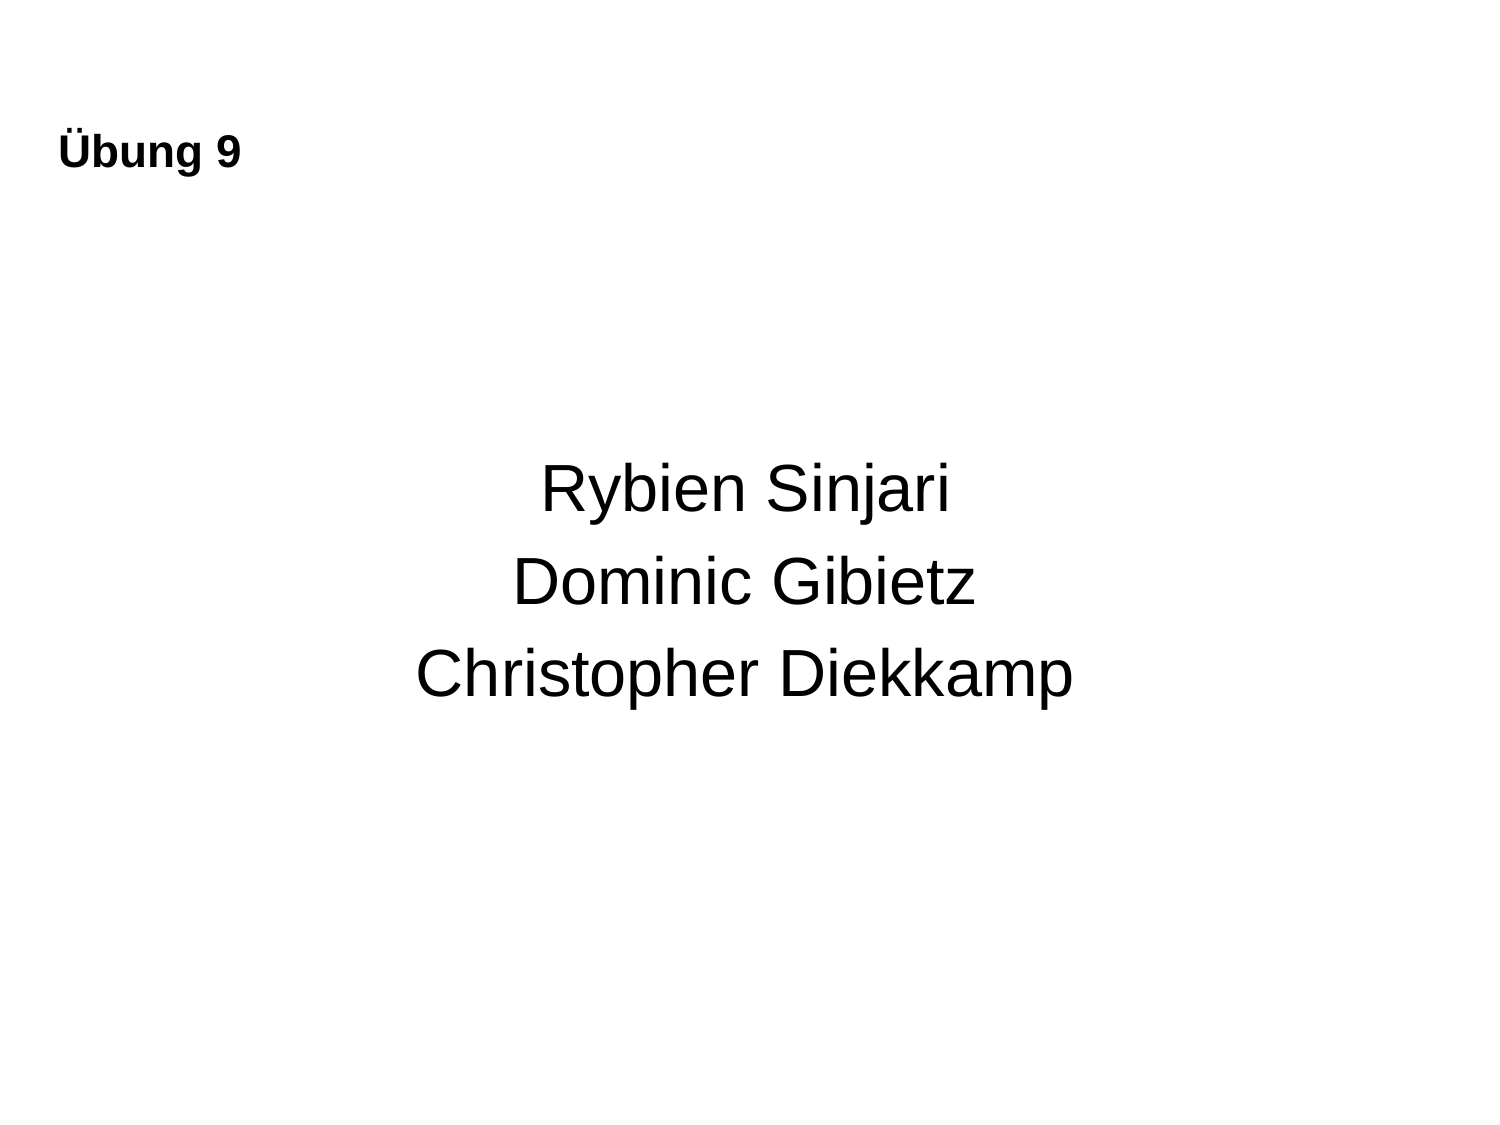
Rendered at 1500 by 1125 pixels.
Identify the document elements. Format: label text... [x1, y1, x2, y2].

subtitle Rybien Sinjari Dominic Gibietz Christopher Diekkamp [200, 352, 1291, 969]
title Übung 9 [58, 80, 1149, 218]
